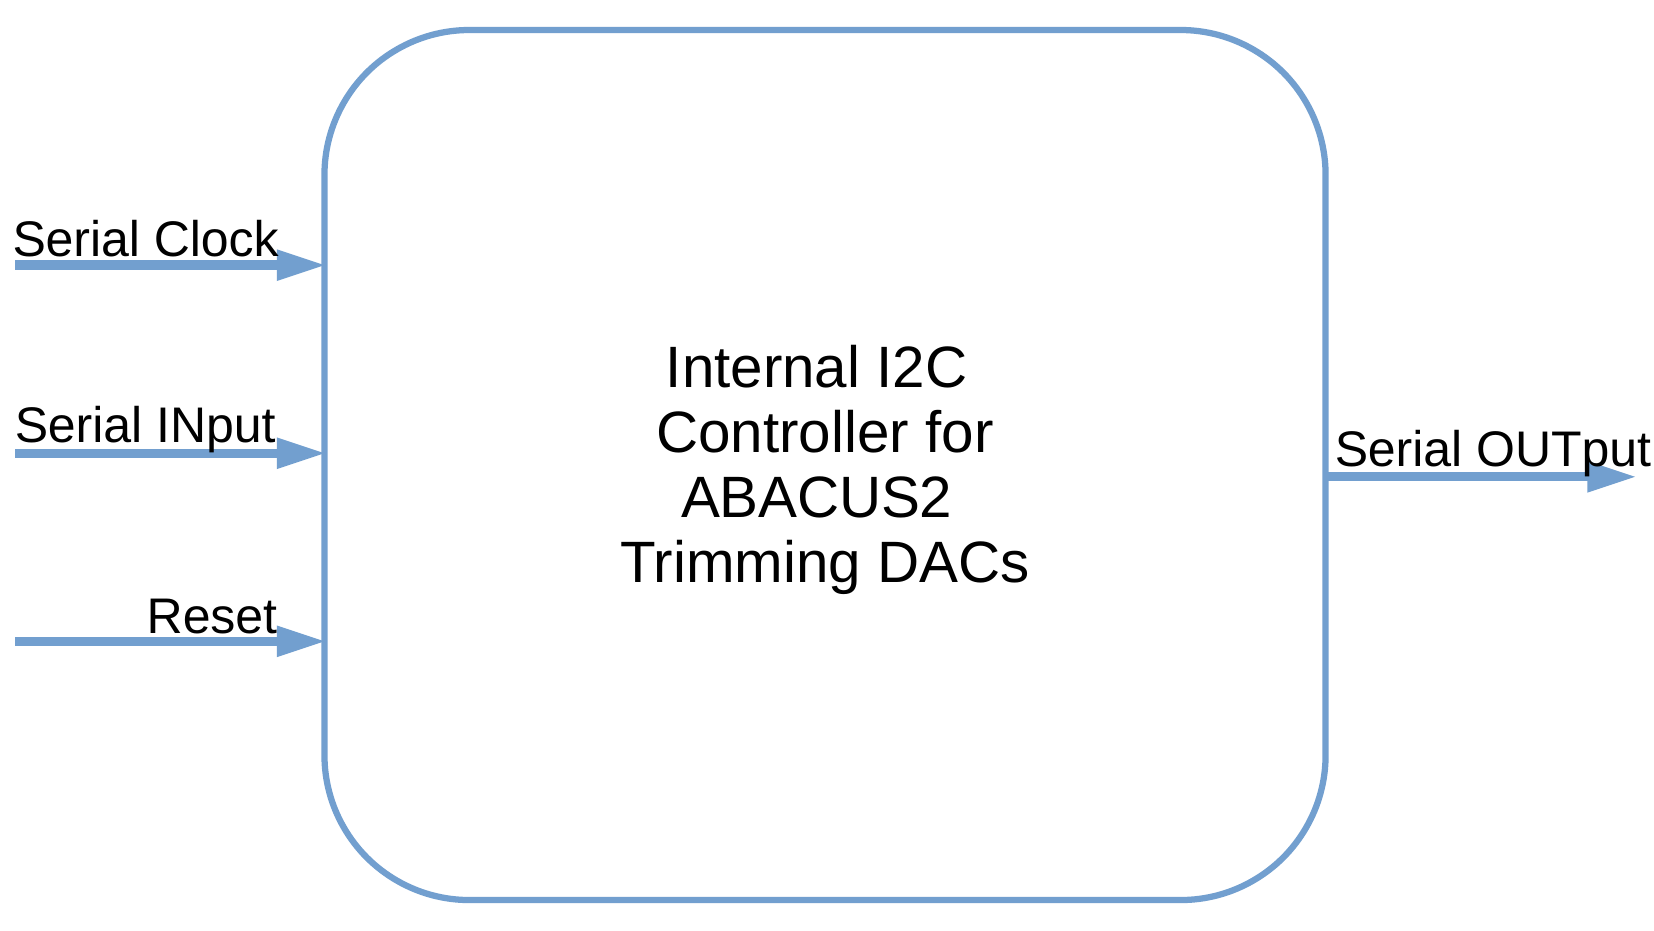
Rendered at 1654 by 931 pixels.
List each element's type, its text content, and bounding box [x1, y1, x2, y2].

text_box Internal I2C Controller for ABACUS2 Trimming DACs [324, 30, 1326, 901]
text_box Serial INput [0, 390, 297, 517]
text_box Serial OUTput [1320, 413, 1654, 541]
text_box Reset [131, 580, 406, 676]
text_box Serial Clock [0, 203, 325, 331]
